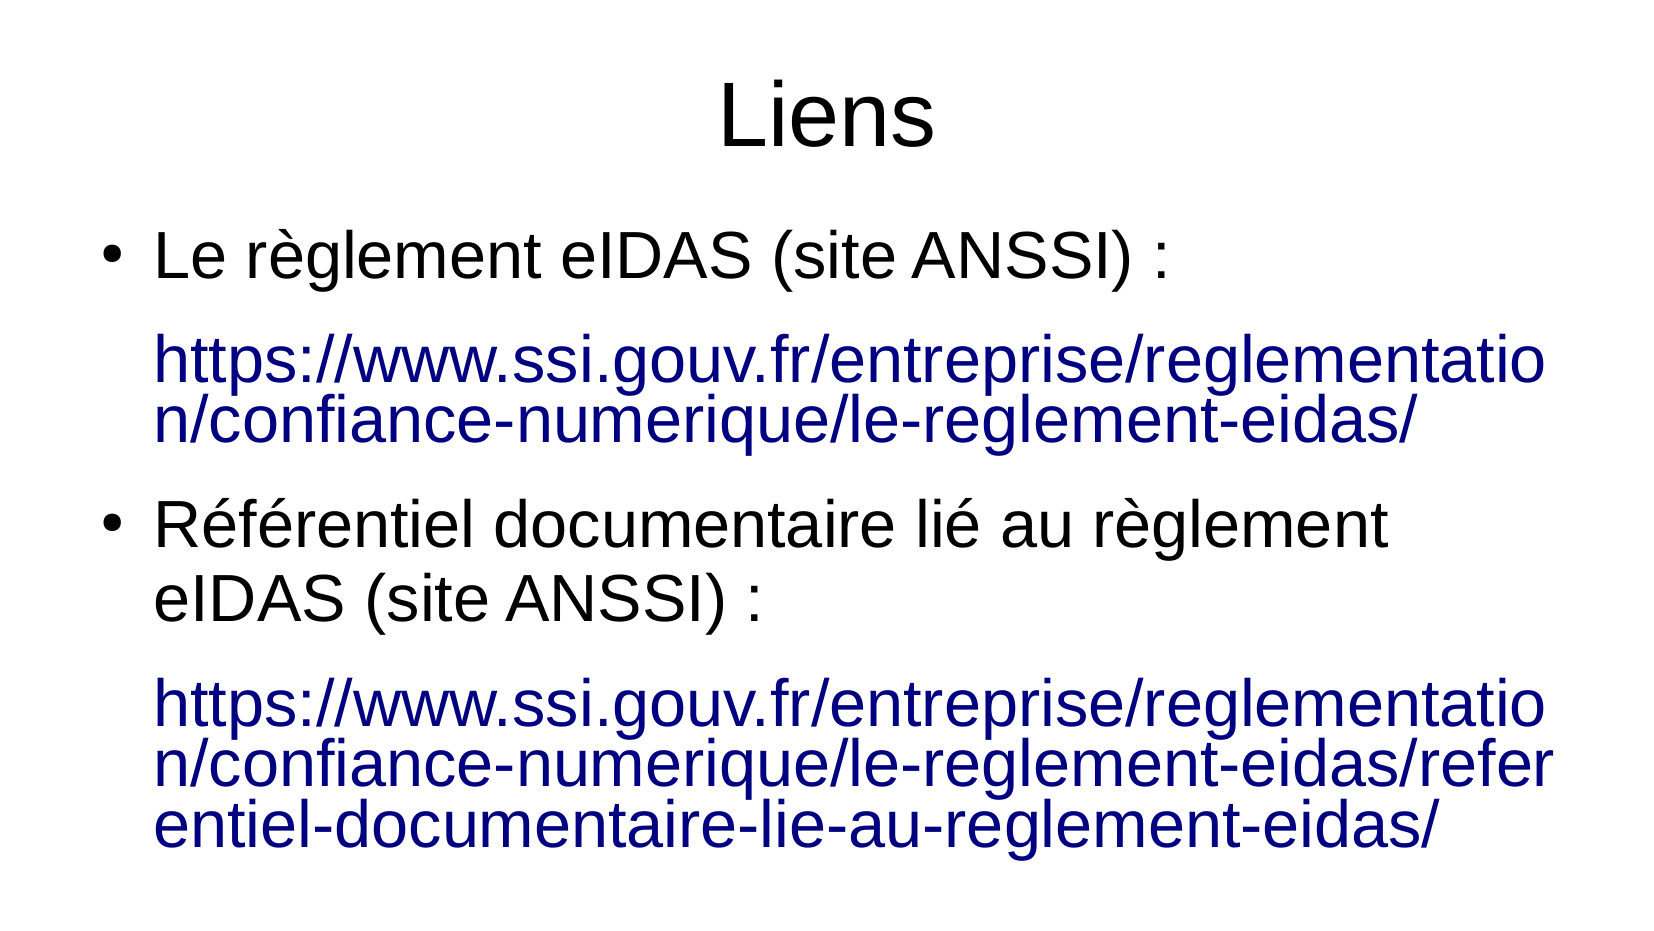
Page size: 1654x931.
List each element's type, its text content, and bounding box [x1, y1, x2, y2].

list Le règlement eIDAS (site ANSSI) : https://www.ssi.gouv.fr/entreprise/reglementation/confiance-numerique/le-reglement-eidas/ Référentiel documentaire lié au règlement eIDAS (site ANSSI) : https://www.ssi.gouv.fr/entreprise/reglementation/confiance-numerique/le-reglement-eidas/referentiel-documentaire-lie-au-reglement-eidas/ [82, 217, 1571, 758]
title Liens [82, 37, 1571, 193]
